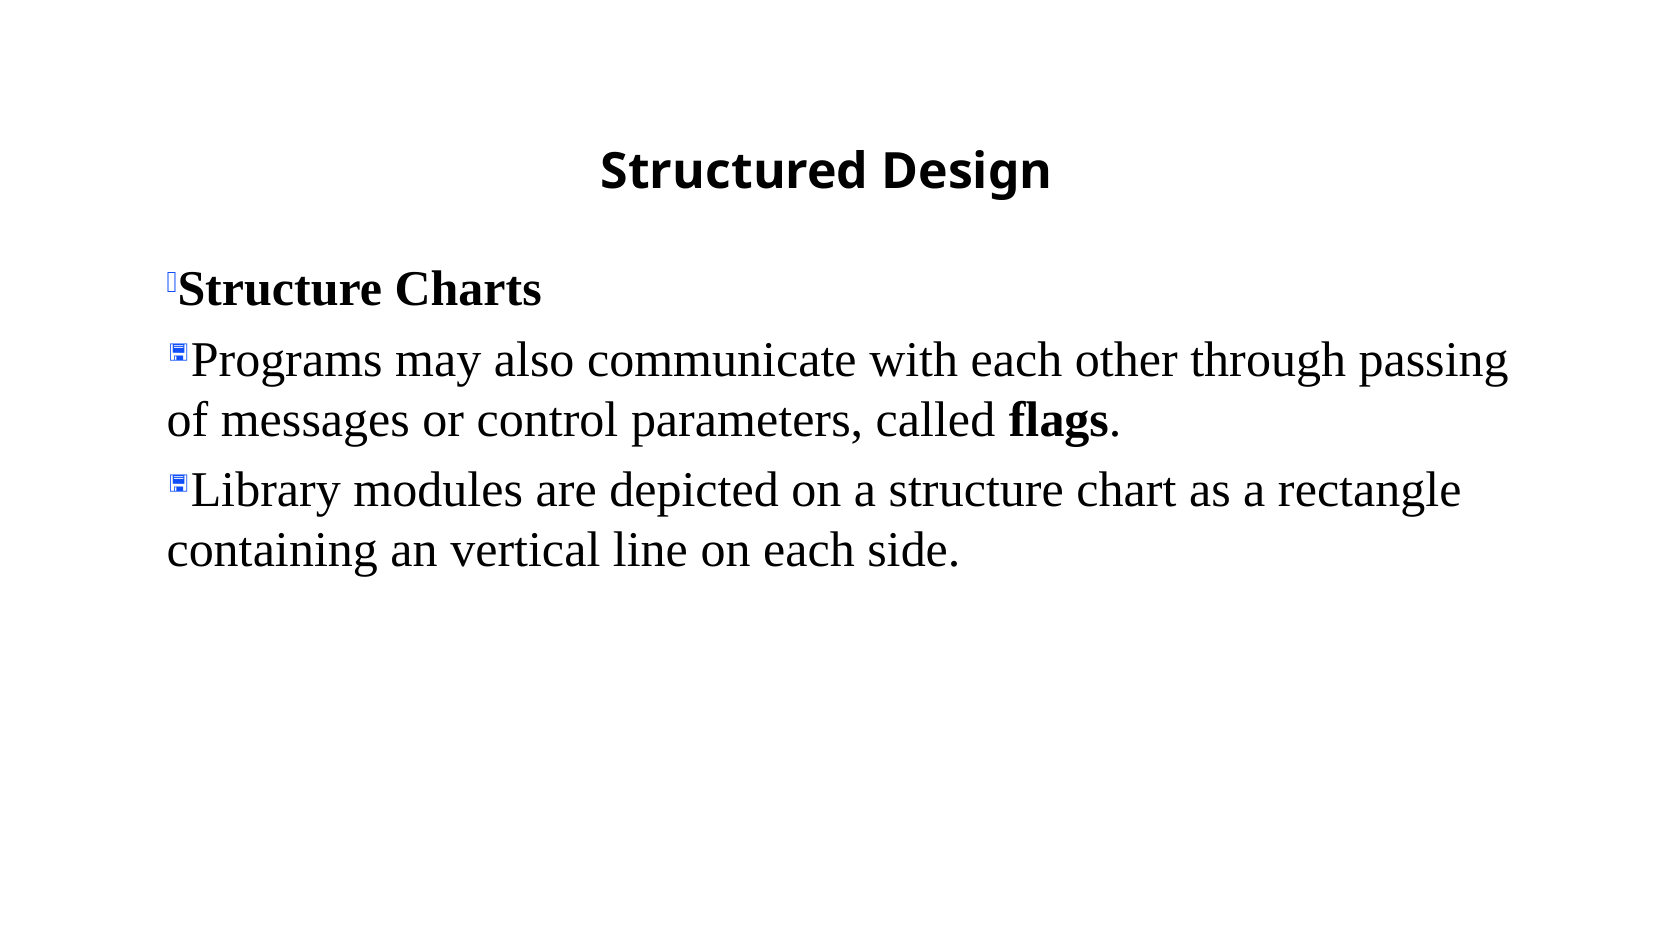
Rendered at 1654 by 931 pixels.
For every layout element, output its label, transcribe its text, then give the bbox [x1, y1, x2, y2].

list Structure Charts Programs may also communicate with each other through passing of messages or control parameters, called flags. Library modules are depicted on a structure chart as a rectangle containing an vertical line on each side. [151, 247, 1558, 848]
title Structured Design [248, 130, 1406, 194]
